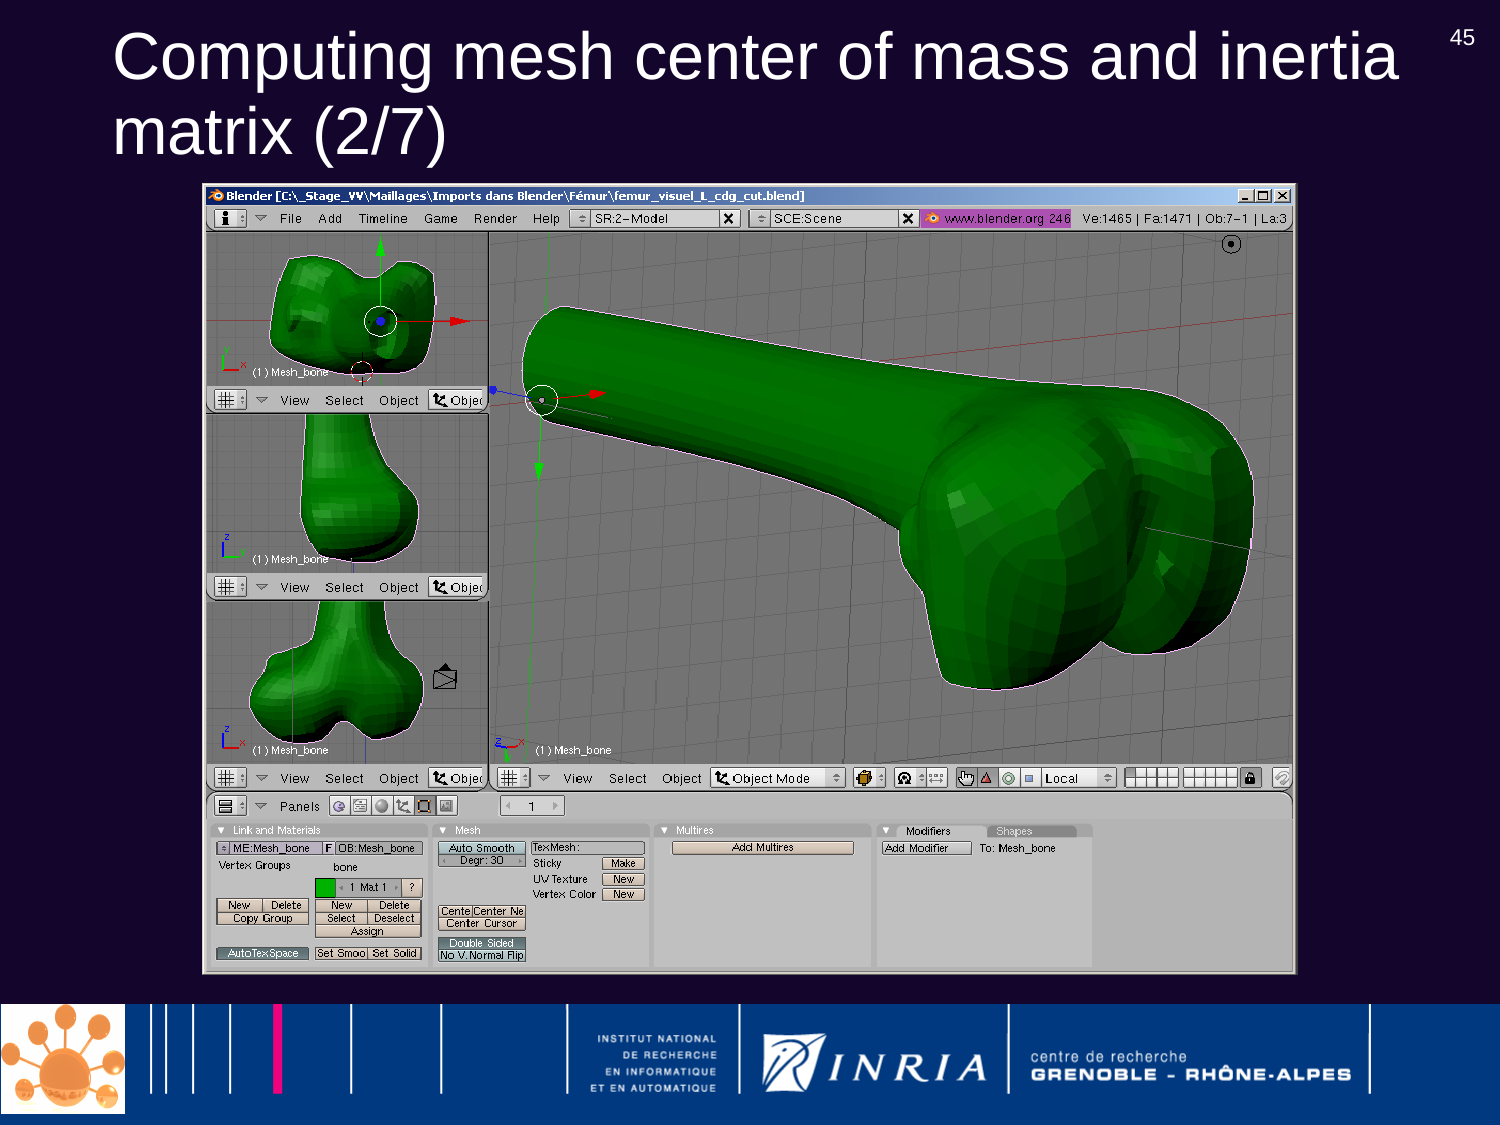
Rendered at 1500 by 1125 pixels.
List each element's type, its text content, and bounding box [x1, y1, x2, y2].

title Computing mesh center of mass and inertia matrix (2/7) [112, 7, 1474, 181]
picture [202, 183, 1298, 976]
picture [0, 1004, 1500, 1125]
